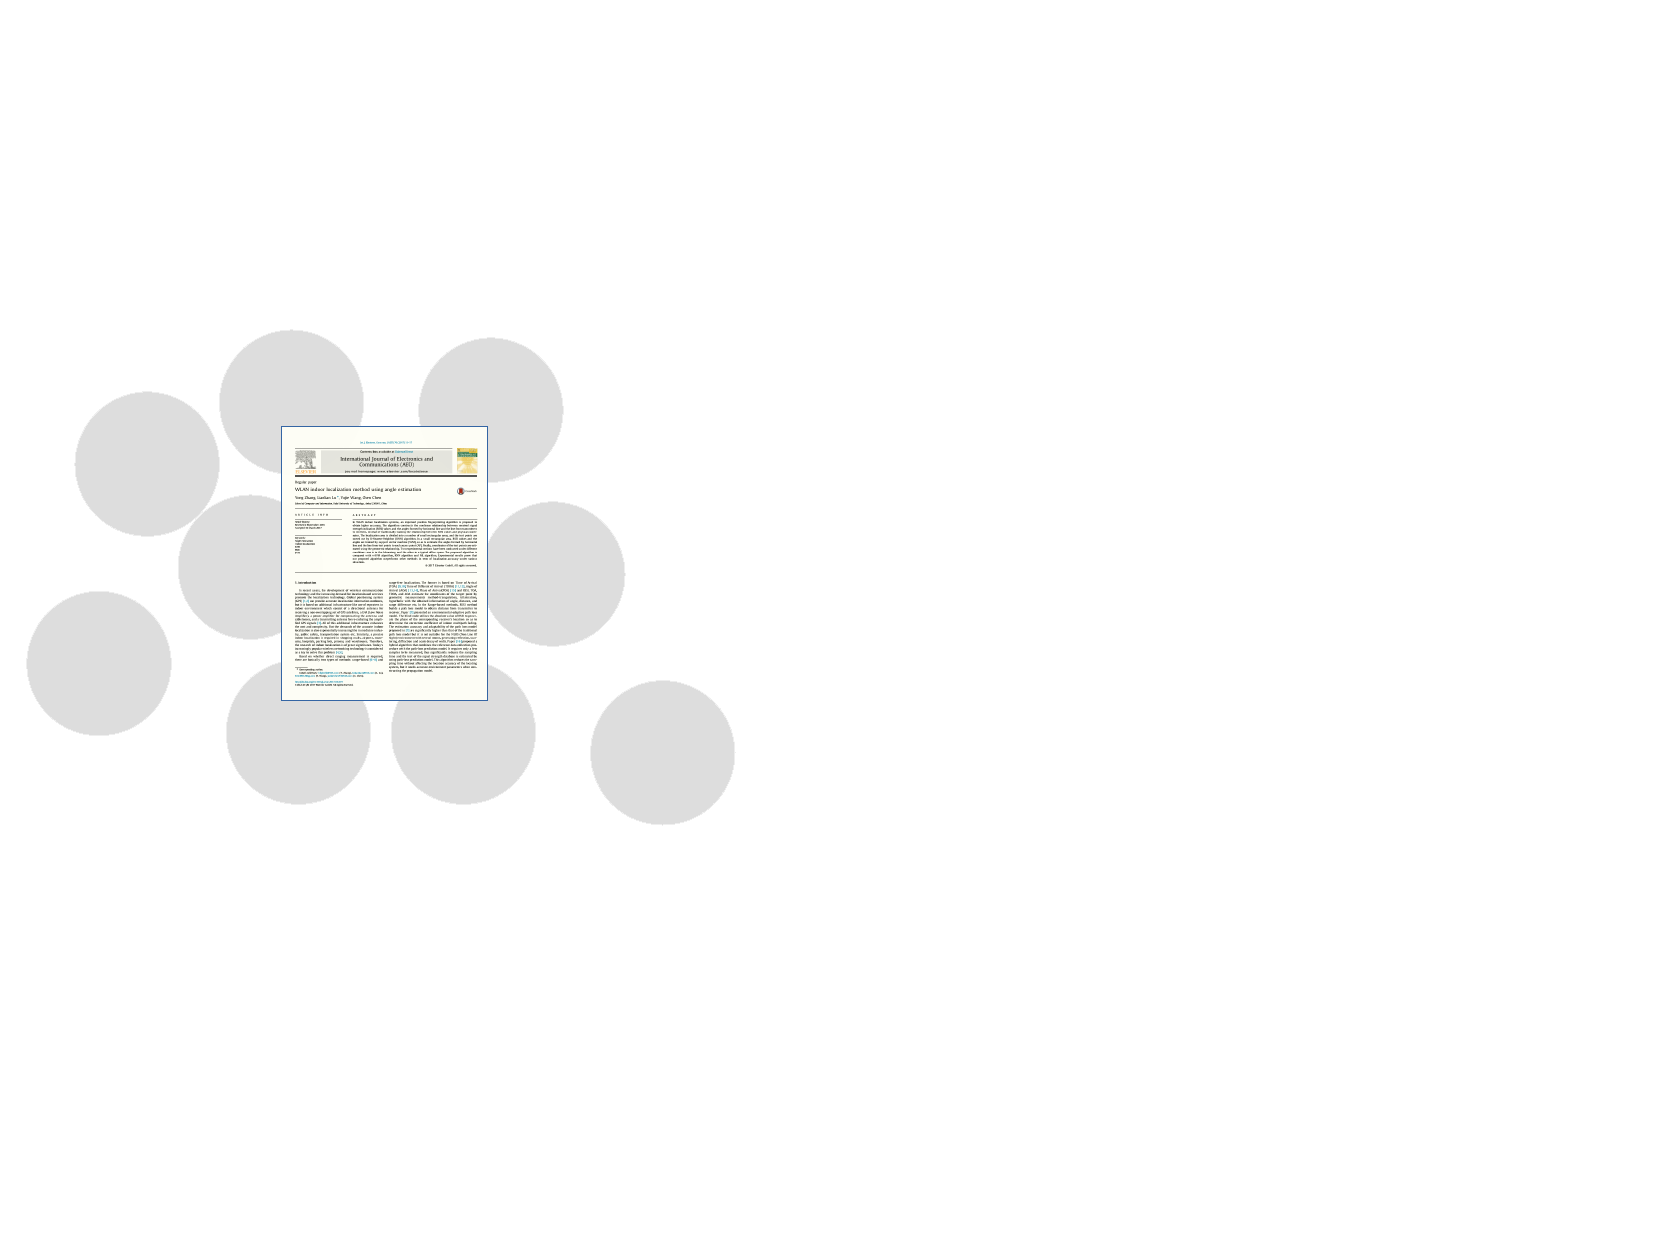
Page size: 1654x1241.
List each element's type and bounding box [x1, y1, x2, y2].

text_box [590, 680, 736, 826]
text_box [226, 662, 371, 805]
text_box [488, 501, 626, 647]
text_box [391, 664, 536, 805]
text_box [74, 391, 281, 640]
picture [281, 426, 488, 701]
text_box [26, 591, 172, 736]
text_box [418, 337, 564, 483]
text_box [219, 329, 364, 474]
